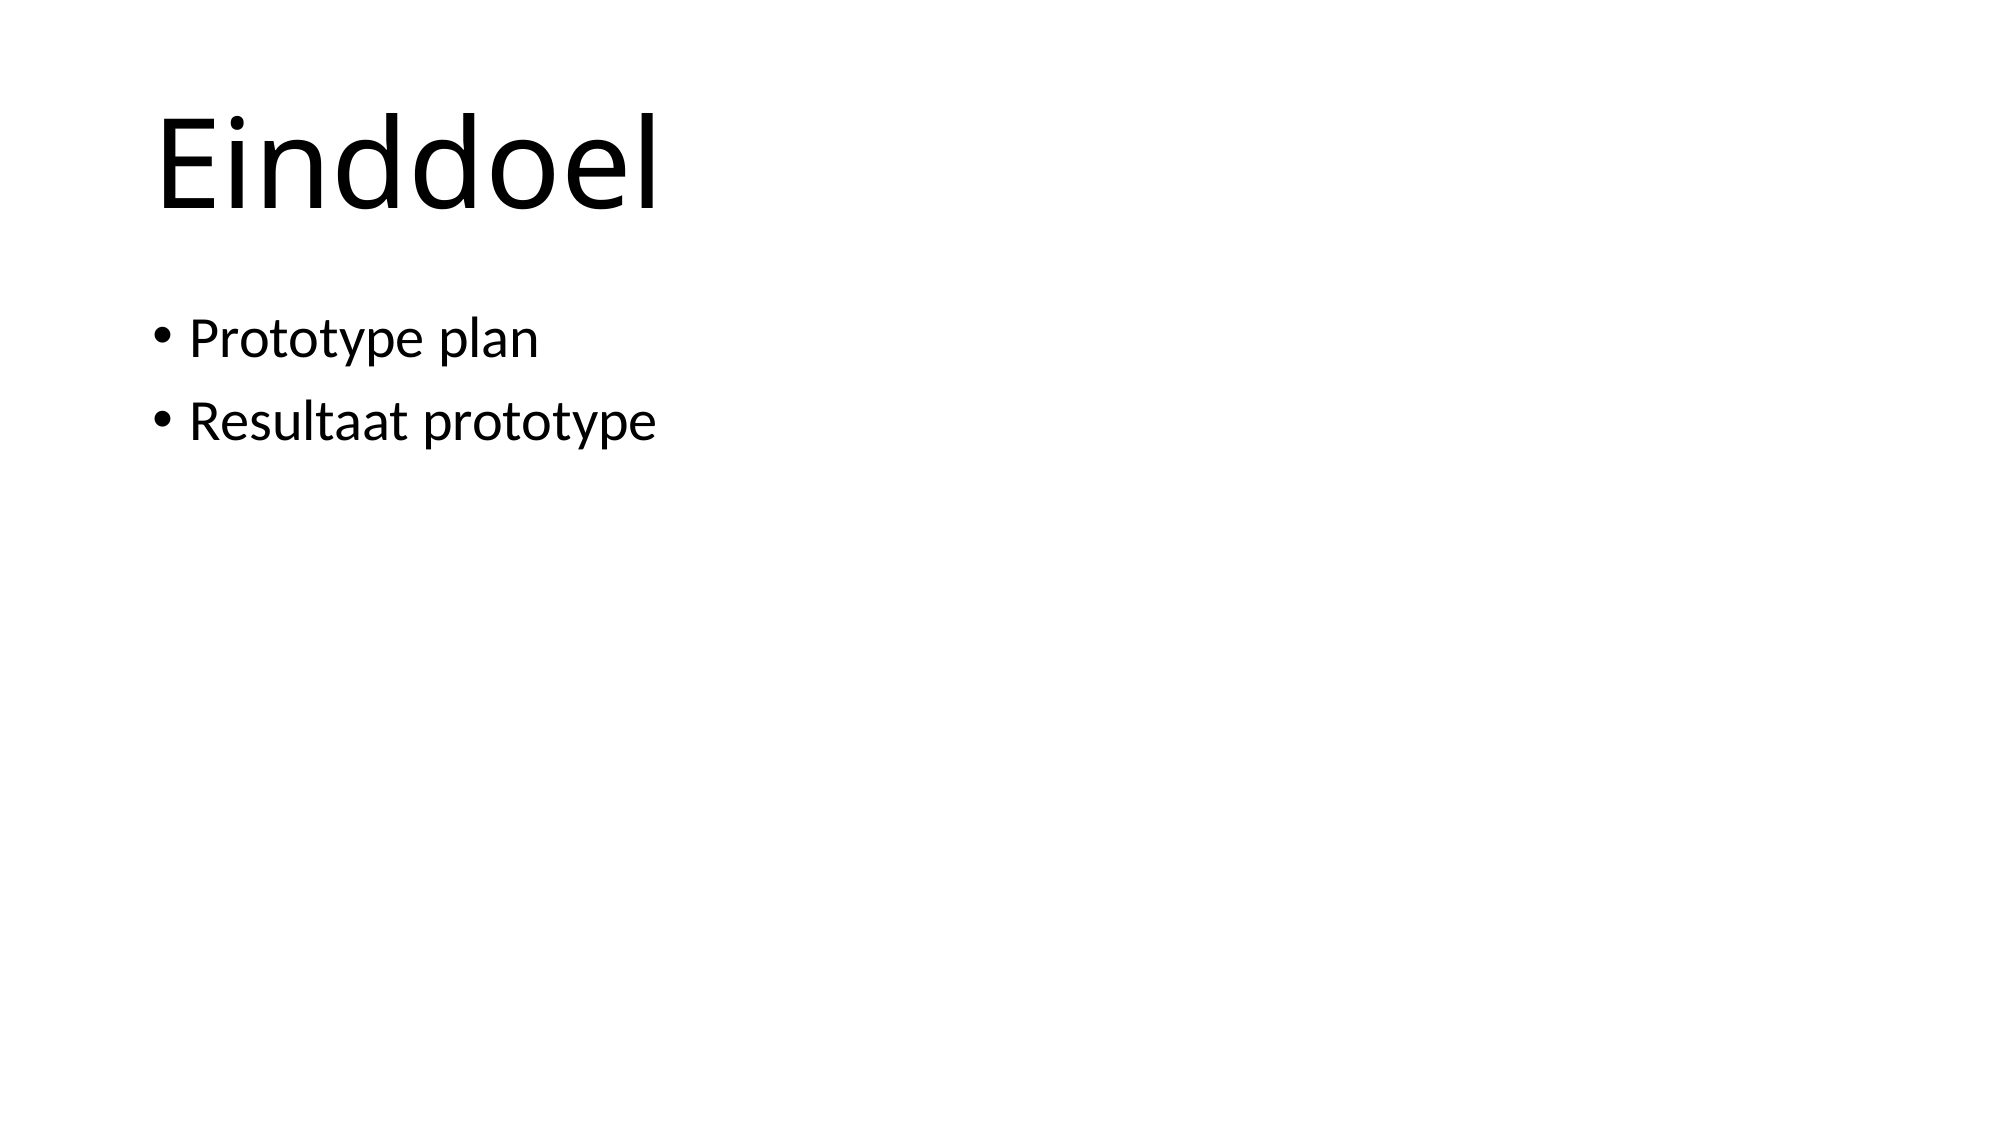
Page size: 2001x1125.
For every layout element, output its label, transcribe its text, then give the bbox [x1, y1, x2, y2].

title Einddoel [137, 59, 1863, 278]
list Prototype plan Resultaat prototype [137, 299, 1863, 1014]
